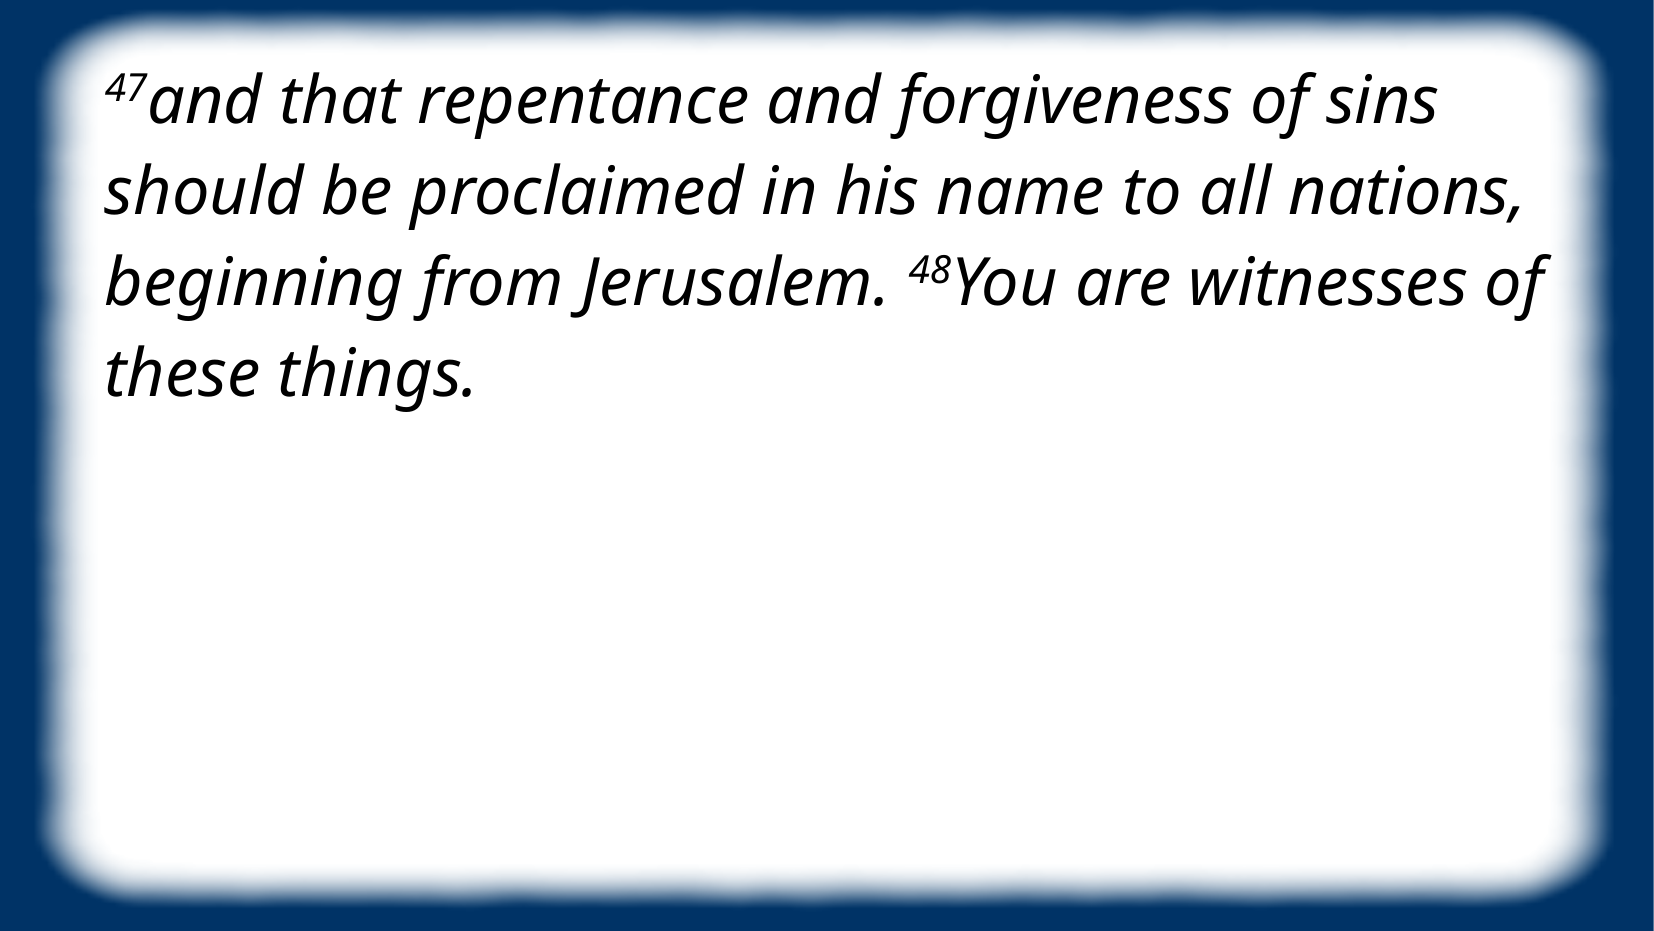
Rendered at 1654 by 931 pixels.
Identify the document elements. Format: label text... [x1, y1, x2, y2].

text_box 47and that repentance and forgiveness of sins should be proclaimed in his name to all nations, beginning from Jerusalem. 48You are witnesses of these things. [90, 45, 1561, 415]
picture [0, 0, 1654, 931]
